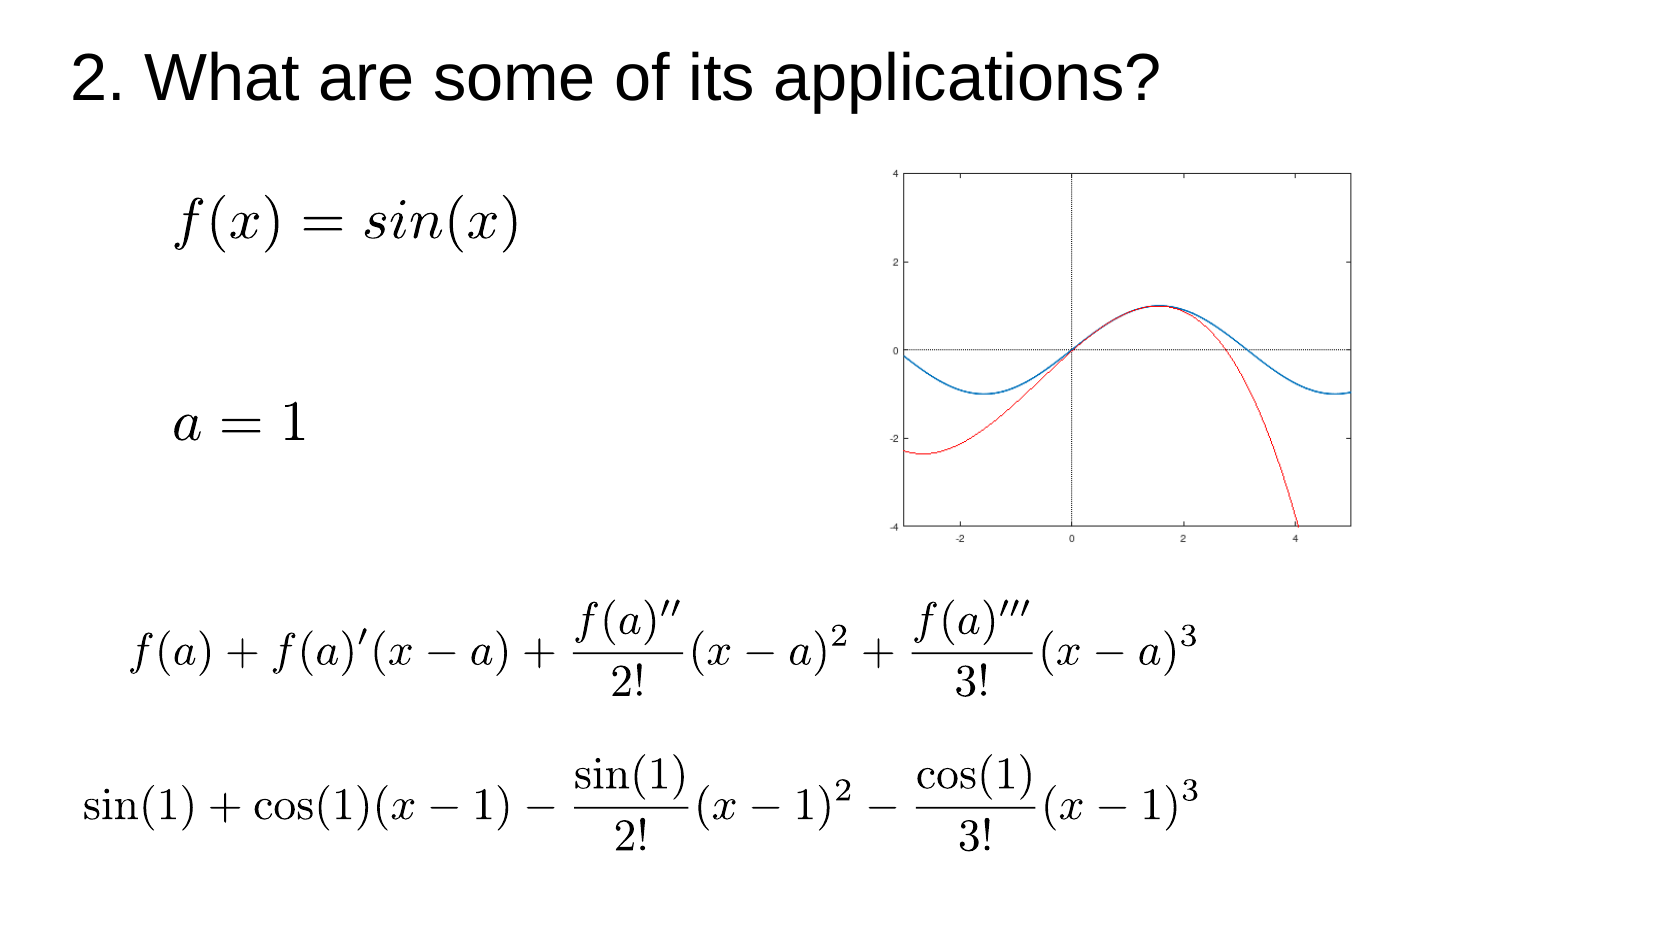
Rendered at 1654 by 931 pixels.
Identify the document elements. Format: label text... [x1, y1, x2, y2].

title 2. What are some of its applications? [0, 0, 1654, 156]
picture [829, 141, 1406, 574]
text_box [84, 754, 1198, 852]
text_box [174, 194, 517, 253]
text_box [129, 599, 1196, 697]
text_box [174, 401, 305, 441]
